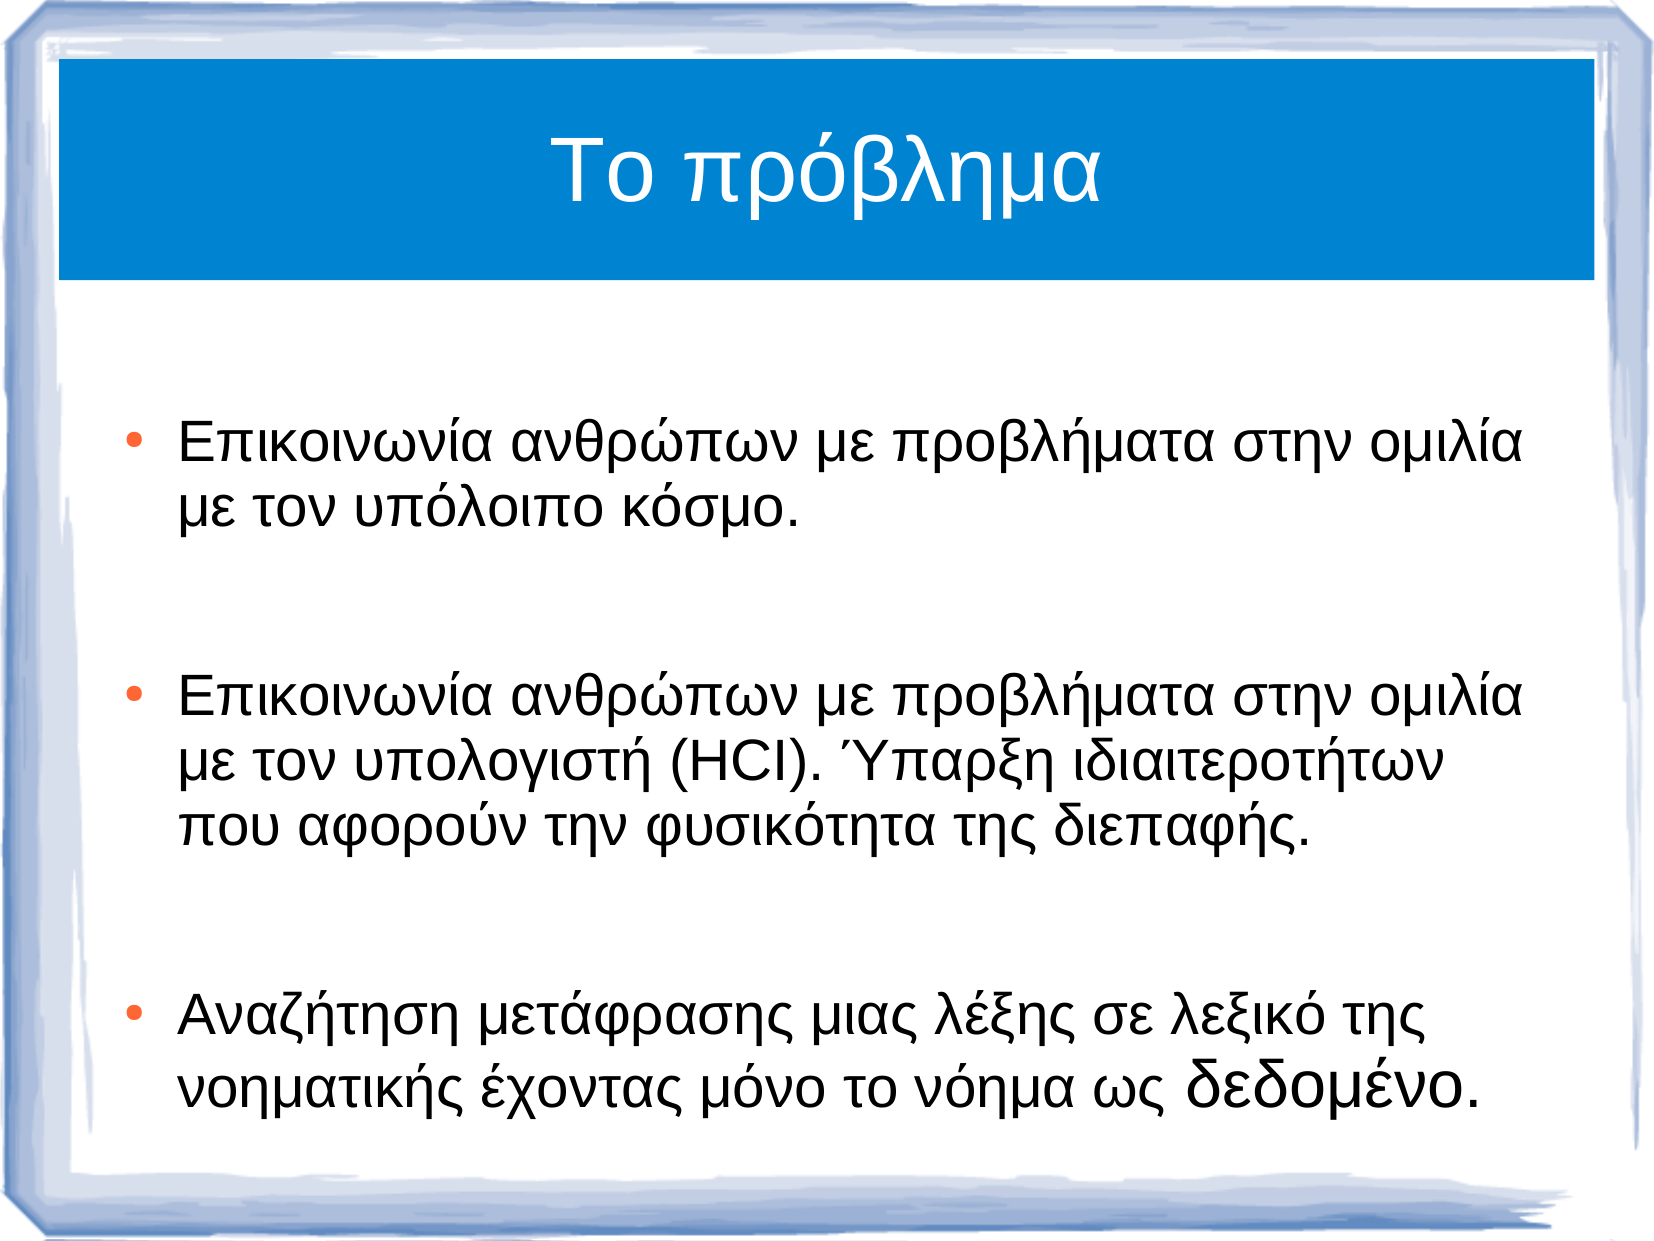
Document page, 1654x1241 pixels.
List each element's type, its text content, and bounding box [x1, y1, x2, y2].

title Το πρόβλημα [59, 59, 1595, 281]
picture [0, 0, 1654, 1241]
list Επικοινωνία ανθρώπων με προβλήματα στην ομιλία με τον υπόλοιπο κόσμο. Επικοινωνία ανθρώπων με προβλήματα στην ομιλία με τον υπολογιστή (HCI). Ύπαρξη ιδιαιτεροτήτων που αφορούν την φυσικότητα της διεπαφής. Αναζήτηση μετάφρασης μιας λέξης σε λεξικό της νοηματικής έχοντας μόνο το νόημα ως δεδομένο. [106, 313, 1530, 1120]
